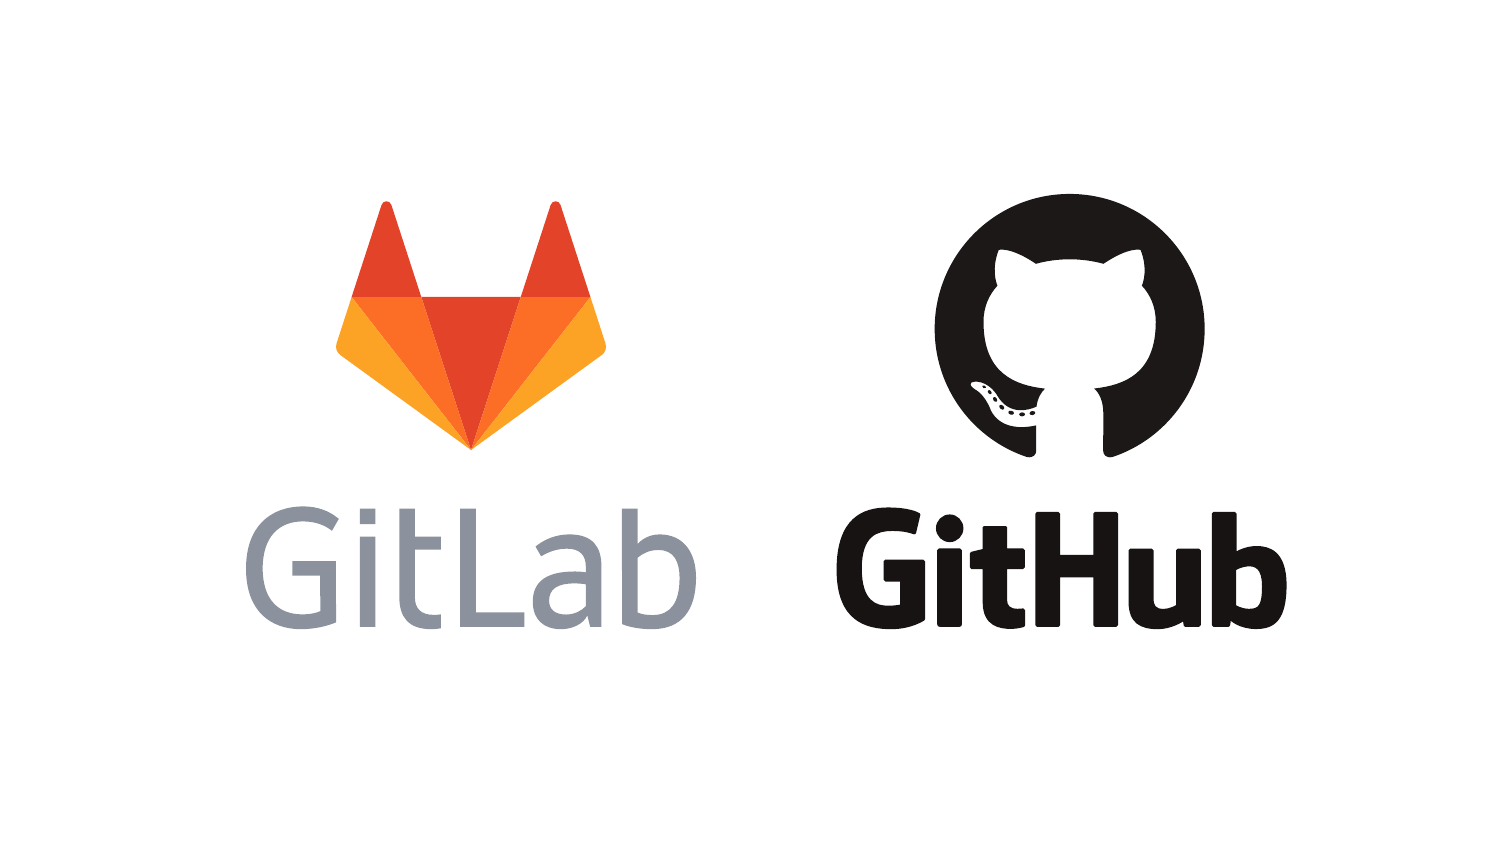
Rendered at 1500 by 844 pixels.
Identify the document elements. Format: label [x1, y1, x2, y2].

picture [246, 179, 697, 630]
picture [836, 179, 1287, 630]
